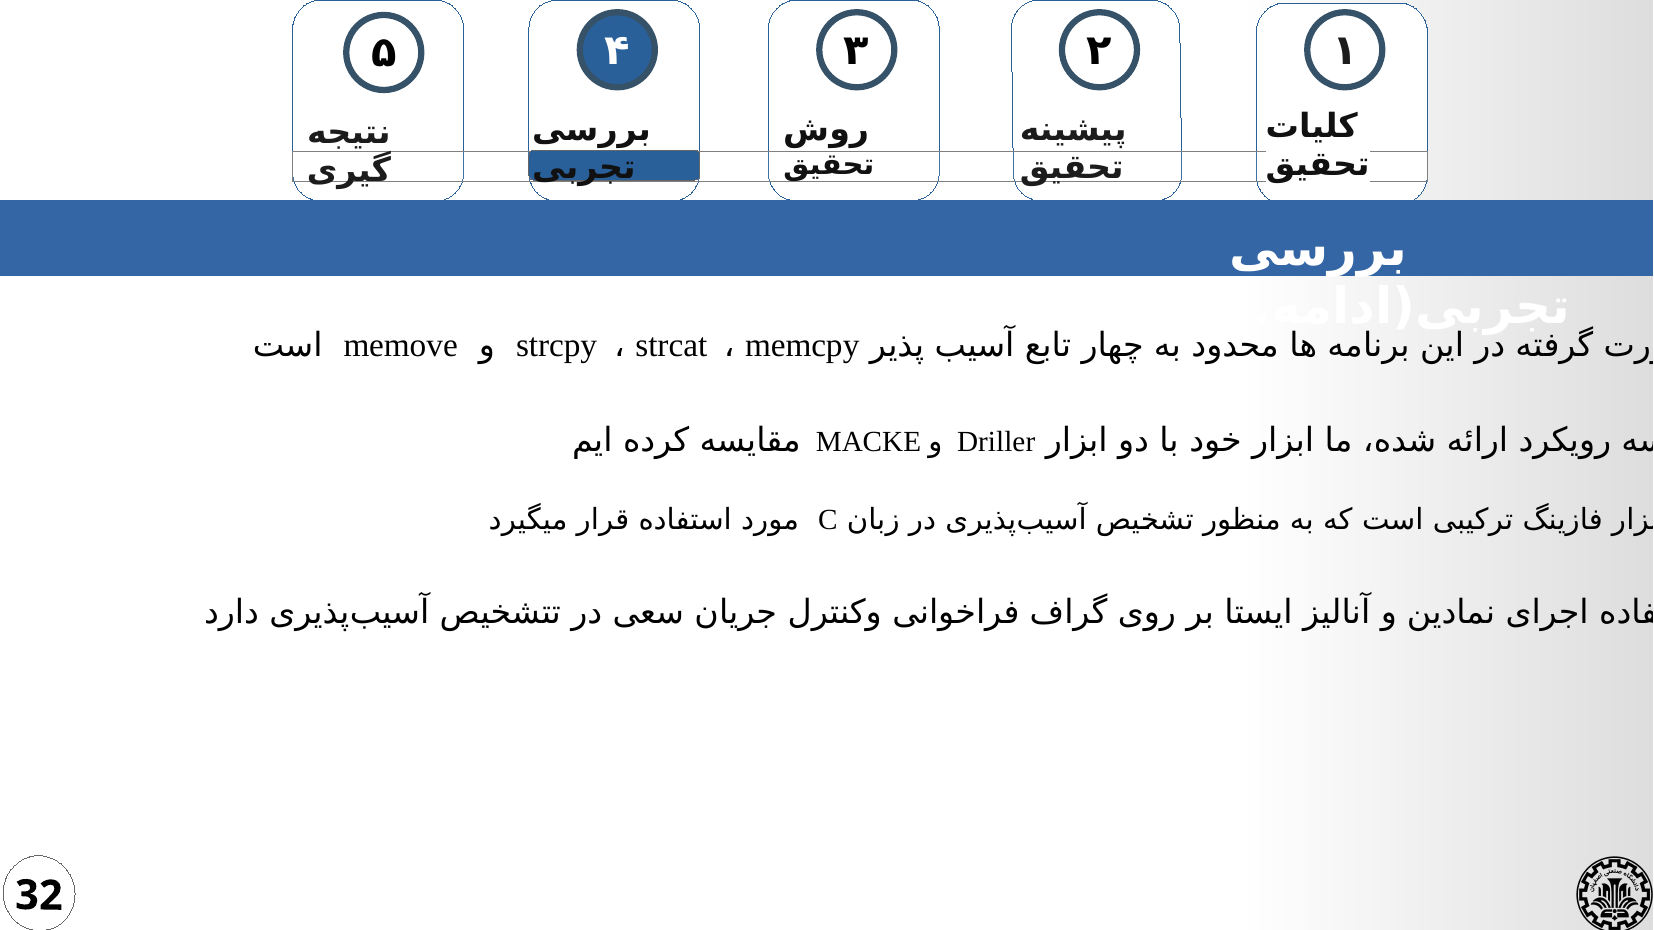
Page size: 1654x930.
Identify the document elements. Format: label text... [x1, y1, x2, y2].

text_box ۱ [1307, 12, 1383, 88]
text_box بررسی تجربی [517, 101, 713, 151]
text_box [292, 0, 464, 104]
text_box [528, 0, 700, 101]
text_box برای مقایسه رویکرد ارائه شده، ما ابزار خود با دو ابزار Driller و MACKE مقایسه کرده ایم [557, 413, 1554, 491]
text_box Driller یک ابزار فازینگ ترکیبی است که به منظور تشخیص آسیب‌پذیری در زبان C مورد استفاده قرار میگیرد [473, 491, 1554, 581]
text_box [1011, 0, 1181, 101]
text_box ۵ [346, 14, 422, 91]
text_box [768, 0, 940, 101]
text_box نتیجه گیری [292, 104, 488, 154]
text_box ۲ [1061, 12, 1137, 88]
text_box کلیات تحقیق [1250, 99, 1446, 148]
text_box ۳ [819, 12, 895, 88]
text_box [0, 148, 1653, 318]
text_box پیشینه تحقیق [1005, 101, 1195, 151]
text_box روش تحقیق [768, 101, 964, 151]
text_box ۴ [579, 12, 655, 88]
text_box بررسی تجربی(ادامه.) [1214, 211, 1653, 327]
text_box ارزیابی صورت گرفته در این برنامه ها محدود به چهار تابع آسیب پذیر strcpy ، strcat ، memcpy و memove است [238, 318, 1556, 409]
text_box [1256, 3, 1428, 99]
picture [1575, 855, 1653, 930]
text_box MACKE نیز با استفاده اجرای نمادین و آنالیز ایستا بر روی گراف فراخوانی وکنترل جریان سعی در تتشخیص آسیب‌پذیری دارد [189, 585, 1554, 676]
text_box 32 [3, 855, 76, 930]
